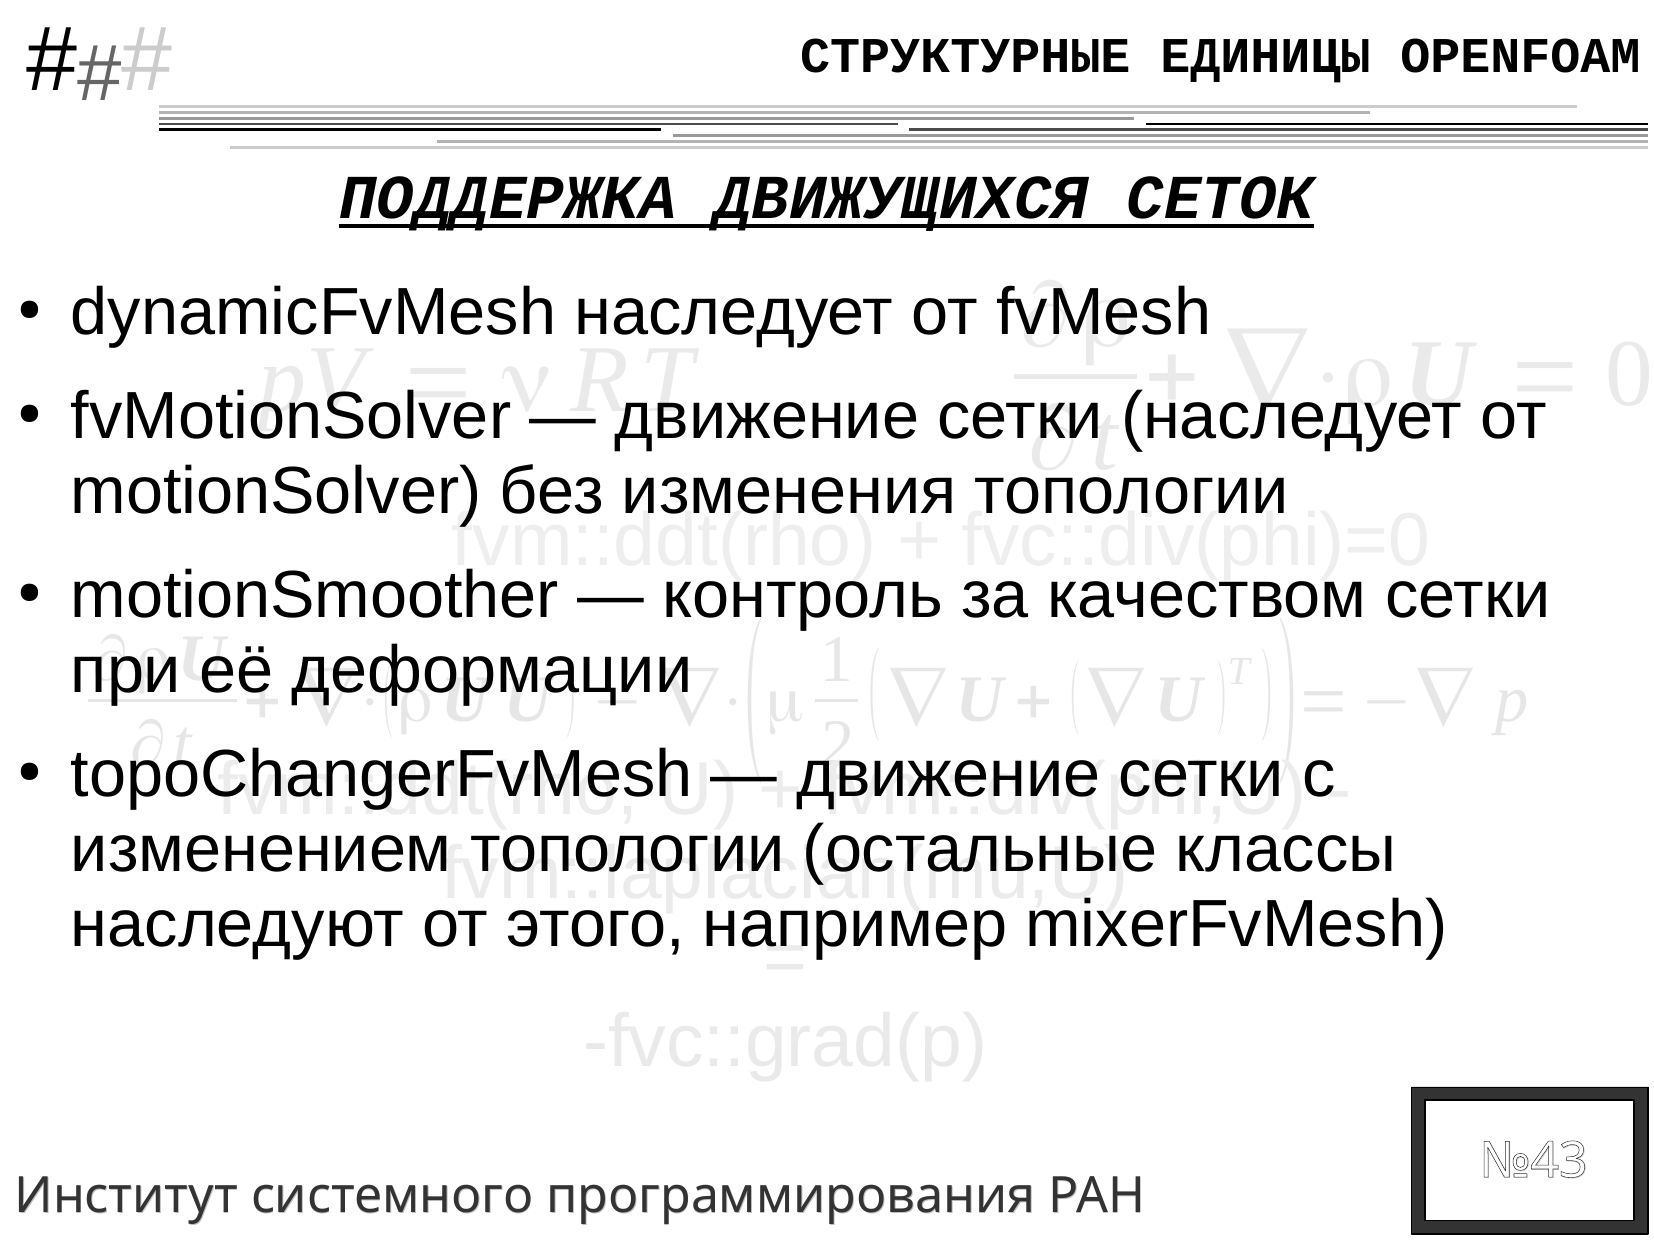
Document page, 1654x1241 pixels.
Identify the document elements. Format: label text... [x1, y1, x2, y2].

title ПОДДЕРЖКА ДВИЖУЩИХСЯ СЕТОК [0, 147, 1654, 257]
list dynamicFvMesh наследует от fvMesh fvMotionSolver — движение сетки (наследует от motionSolver) без изменения топологии motionSmoother — контроль за качеством сетки при её деформации topoChangerFvMesh — движение сетки с изменением топологии (остальные классы наследуют от этого, например mixerFvMesh) [0, 274, 1654, 1093]
